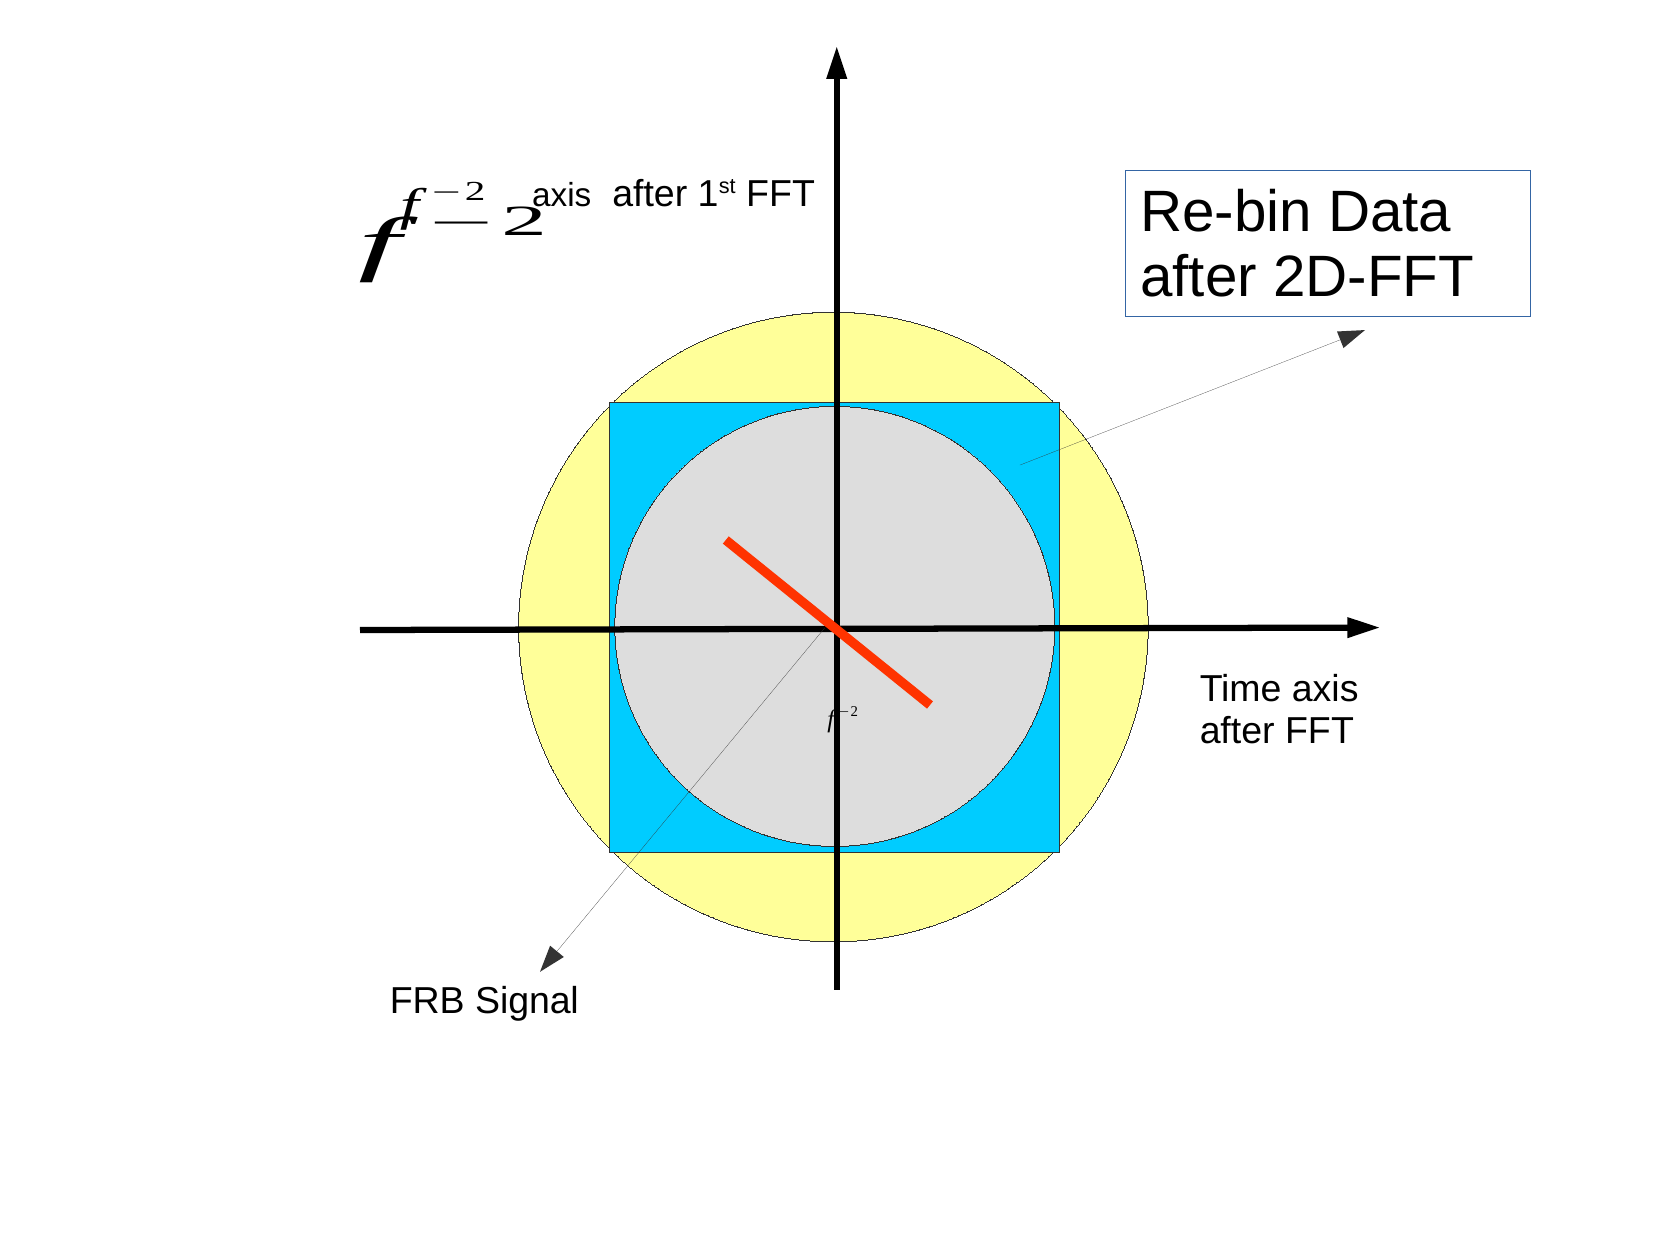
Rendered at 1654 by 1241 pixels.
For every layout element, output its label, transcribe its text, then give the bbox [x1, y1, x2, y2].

text_box Re-bin Data after 2D-FFT [1125, 170, 1531, 317]
text_box axis after 1st FFT [506, 165, 837, 241]
text_box [628, 633, 834, 942]
text_box [518, 633, 819, 865]
text_box FRB Signal [375, 971, 646, 1029]
chart [320, 174, 586, 286]
chart [821, 702, 865, 734]
text_box Time axis after FFT [1185, 660, 1456, 759]
text_box [840, 312, 1149, 625]
text_box [518, 312, 834, 626]
text_box [840, 632, 1149, 942]
